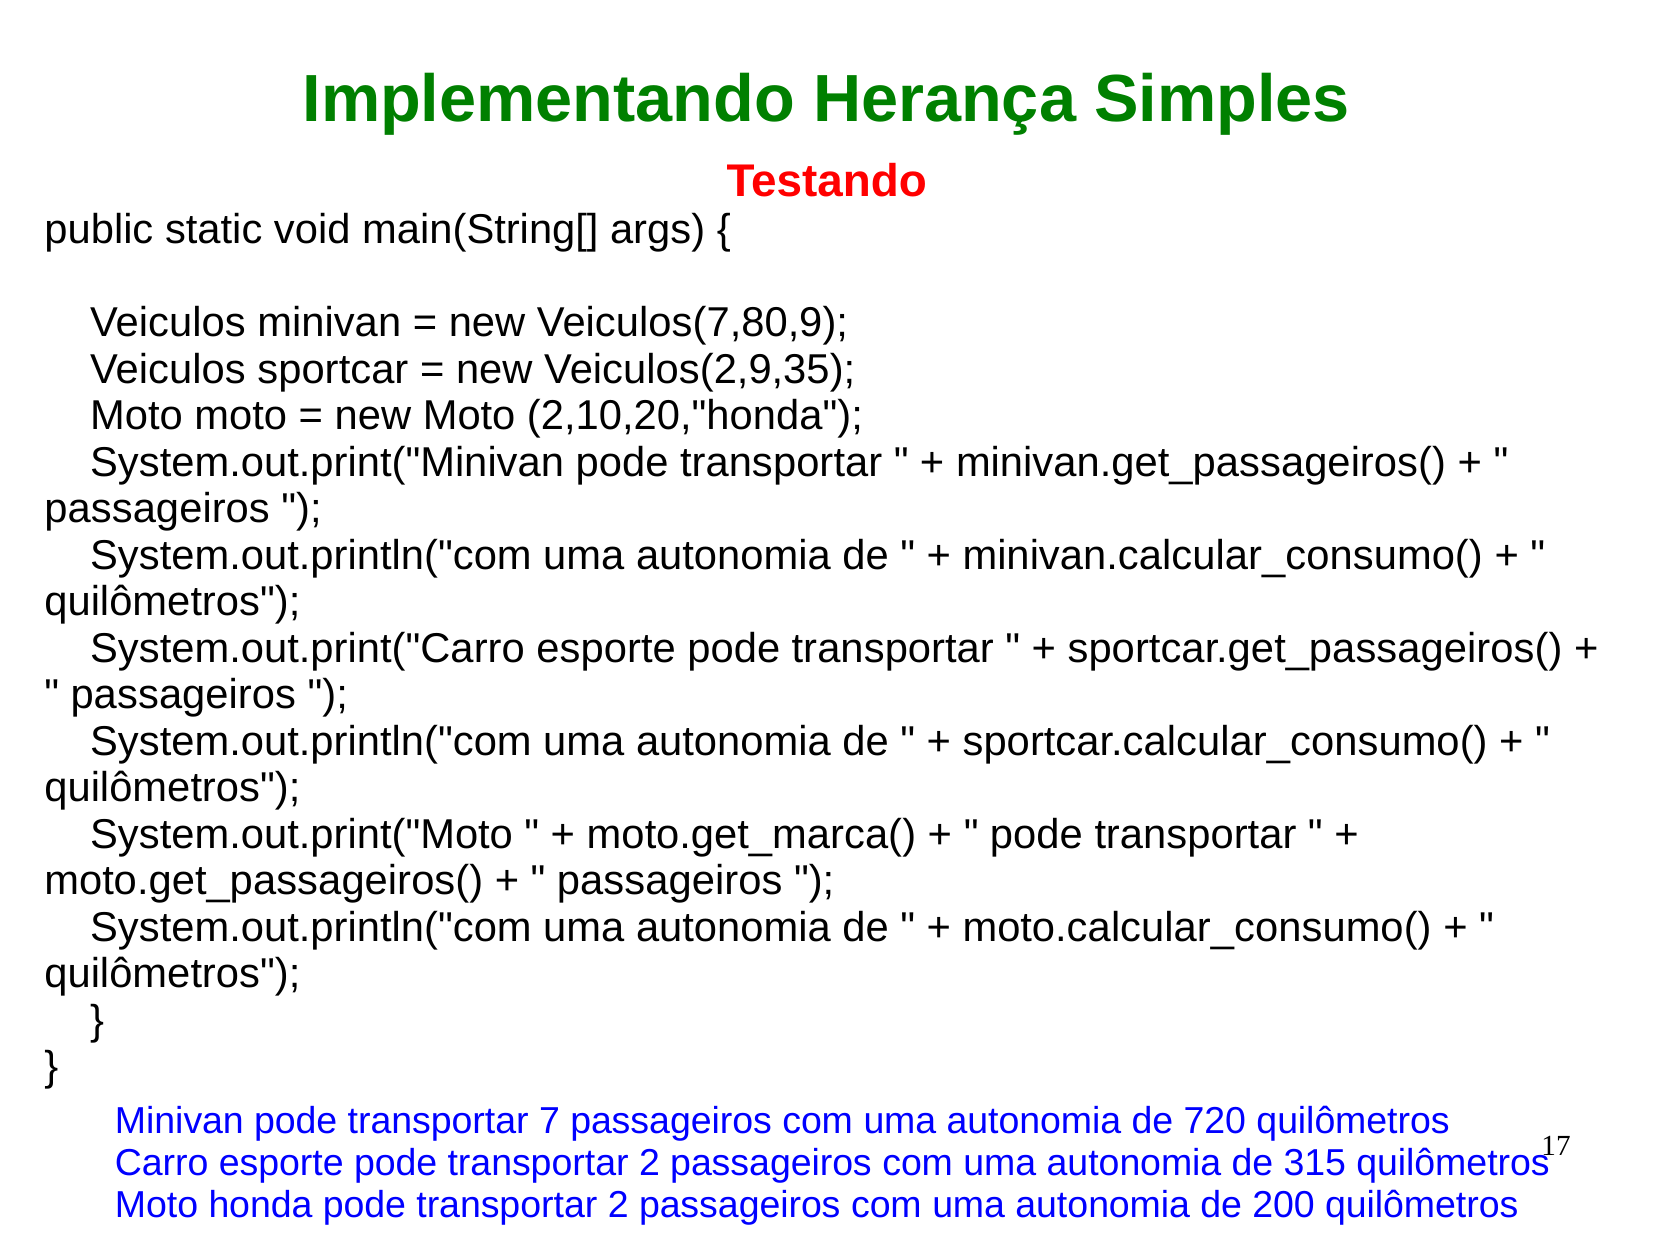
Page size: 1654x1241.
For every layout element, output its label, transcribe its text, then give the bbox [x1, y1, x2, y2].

text_box [125, 155, 156, 264]
text_box Testando public static void main(String[] args) { Veiculos minivan = new Veiculos(7,80,9); Veiculos sportcar = new Veiculos(2,9,35); Moto moto = new Moto (2,10,20,"honda"); System.out.print("Minivan pode transportar " + minivan.get_passageiros() + " passageiros "); System.out.println("com uma autonomia de " + minivan.calcular_consumo() + " quilômetros"); System.out.print("Carro esporte pode transportar " + sportcar.get_passageiros() + " passageiros "); System.out.println("com uma autonomia de " + sportcar.calcular_consumo() + " quilômetros"); System.out.print("Moto " + moto.get_marca() + " pode transportar " + moto.get_passageiros() + " passageiros "); System.out.println("com uma autonomia de " + moto.calcular_consumo() + " quilômetros"); } } [29, 147, 1625, 1182]
title Implementando Herança Simples [82, 49, 1571, 147]
text_box Minivan pode transportar 7 passageiros com uma autonomia de 720 quilômetros Carro esporte pode transportar 2 passageiros com uma autonomia de 315 quilômetros Moto honda pode transportar 2 passageiros com uma autonomia de 200 quilômetros [100, 1092, 1565, 1234]
